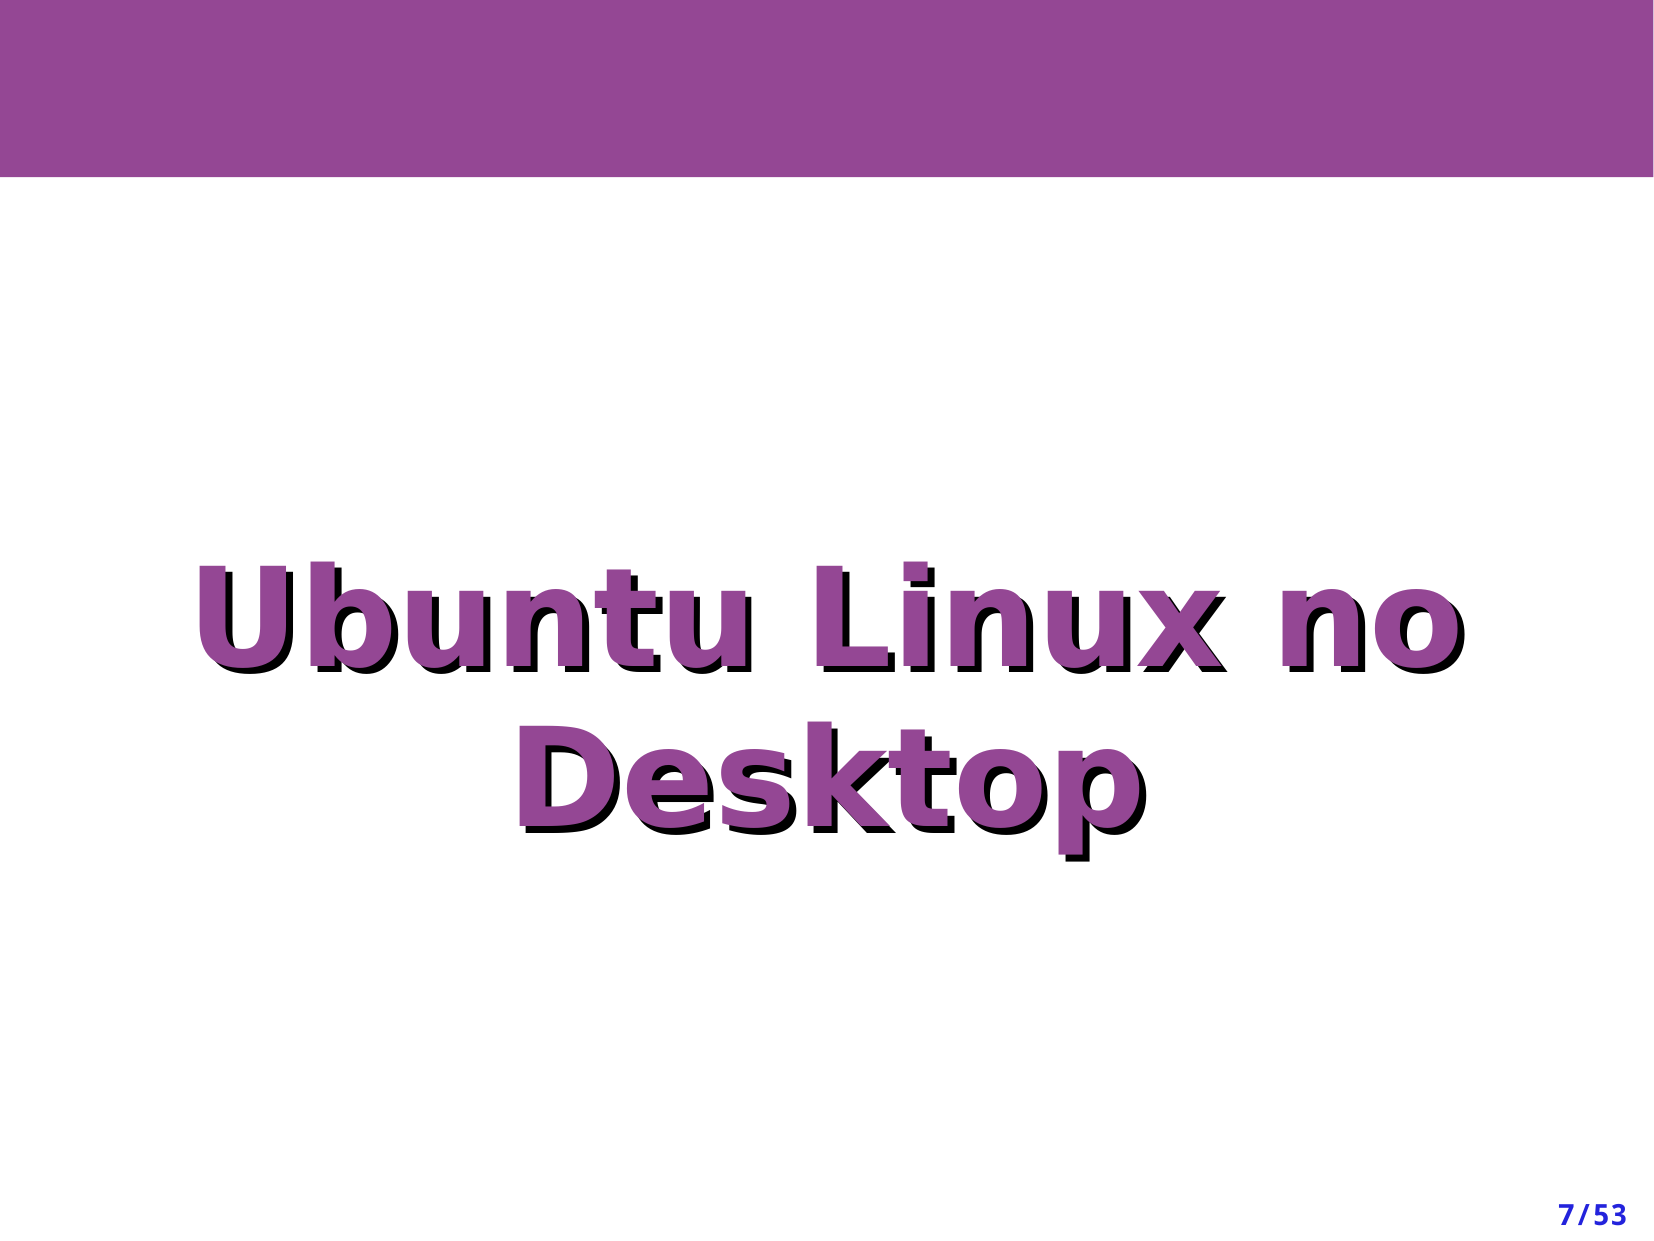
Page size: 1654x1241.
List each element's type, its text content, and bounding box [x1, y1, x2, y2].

text_box Ubuntu Linux no Desktop [173, 531, 1481, 867]
